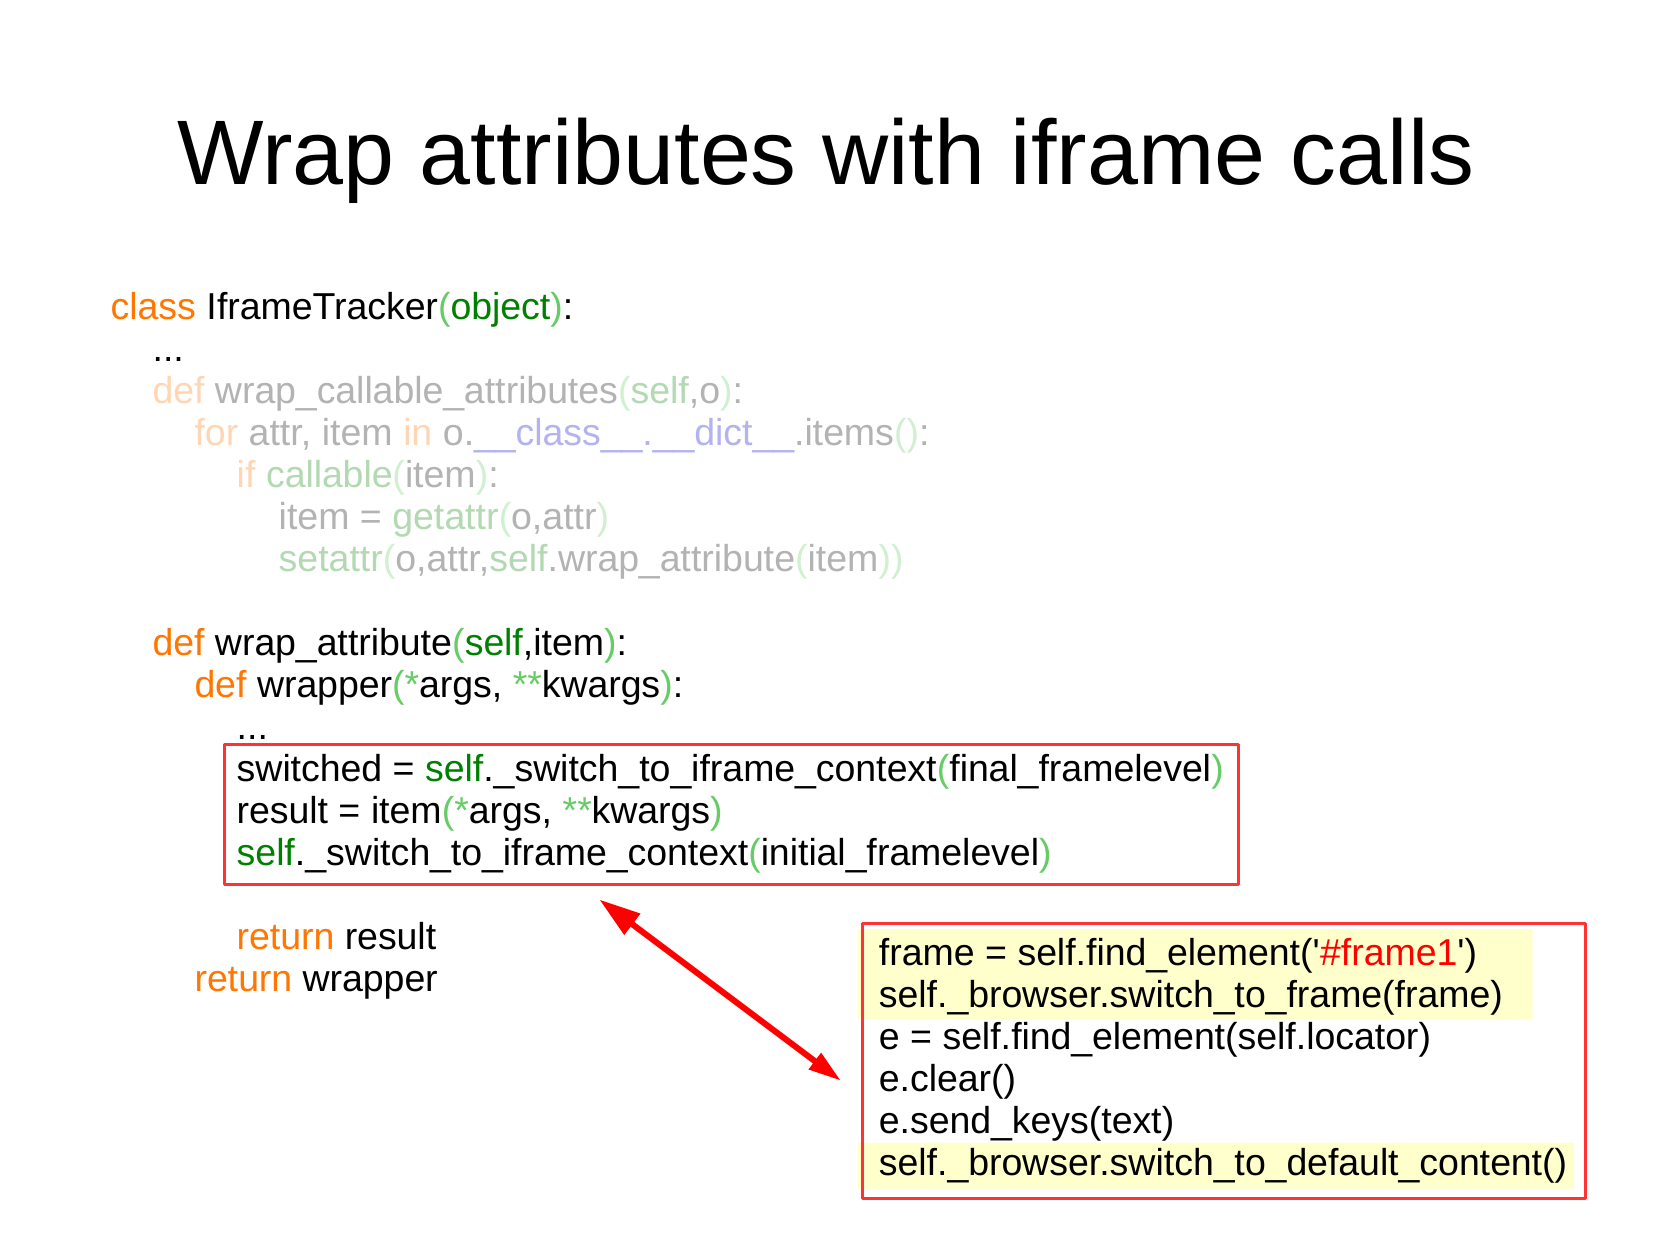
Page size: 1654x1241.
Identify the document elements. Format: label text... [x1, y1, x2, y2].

text_box frame = self.find_element('#frame1') self._browser.switch_to_frame(frame) e = self.find_element(self.locator) e.clear() e.send_keys(text) self._browser.switch_to_default_content() [862, 923, 1586, 1199]
title Wrap attributes with iframe calls [82, 49, 1571, 257]
text_box class IframeTracker(object): ... def wrap_callable_attributes(self,o): for attr, item in o.__class__.__dict__.items(): if callable(item): item = getattr(o,attr) setattr(o,attr,self.wrap_attribute(item)) def wrap_attribute(self,item): def wrapper(*args, **kwargs): ... switched = self._switch_to_iframe_context(final_framelevel) result = item(*args, **kwargs) self._switch_to_iframe_context(initial_framelevel) return result return wrapper [95, 278, 1239, 1008]
text_box class IframeTracker(object): ... def wrap_callable_attributes(self,o): for attr, item in o.__class__.__dict__.items(): if callable(item): item = getattr(o,attr) setattr(o,attr,self.wrap_attribute(item)) def wrap_attribute(self,item): def wrapper(*args, **kwargs): ... switched = self._switch_to_iframe_context(final_framelevel) result = item(*args, **kwargs) self._switch_to_iframe_context(initial_framelevel) return result return wrapper [226, 746, 1237, 883]
text_box [857, 1142, 861, 1189]
text_box [857, 929, 861, 1020]
text_box [145, 370, 941, 596]
